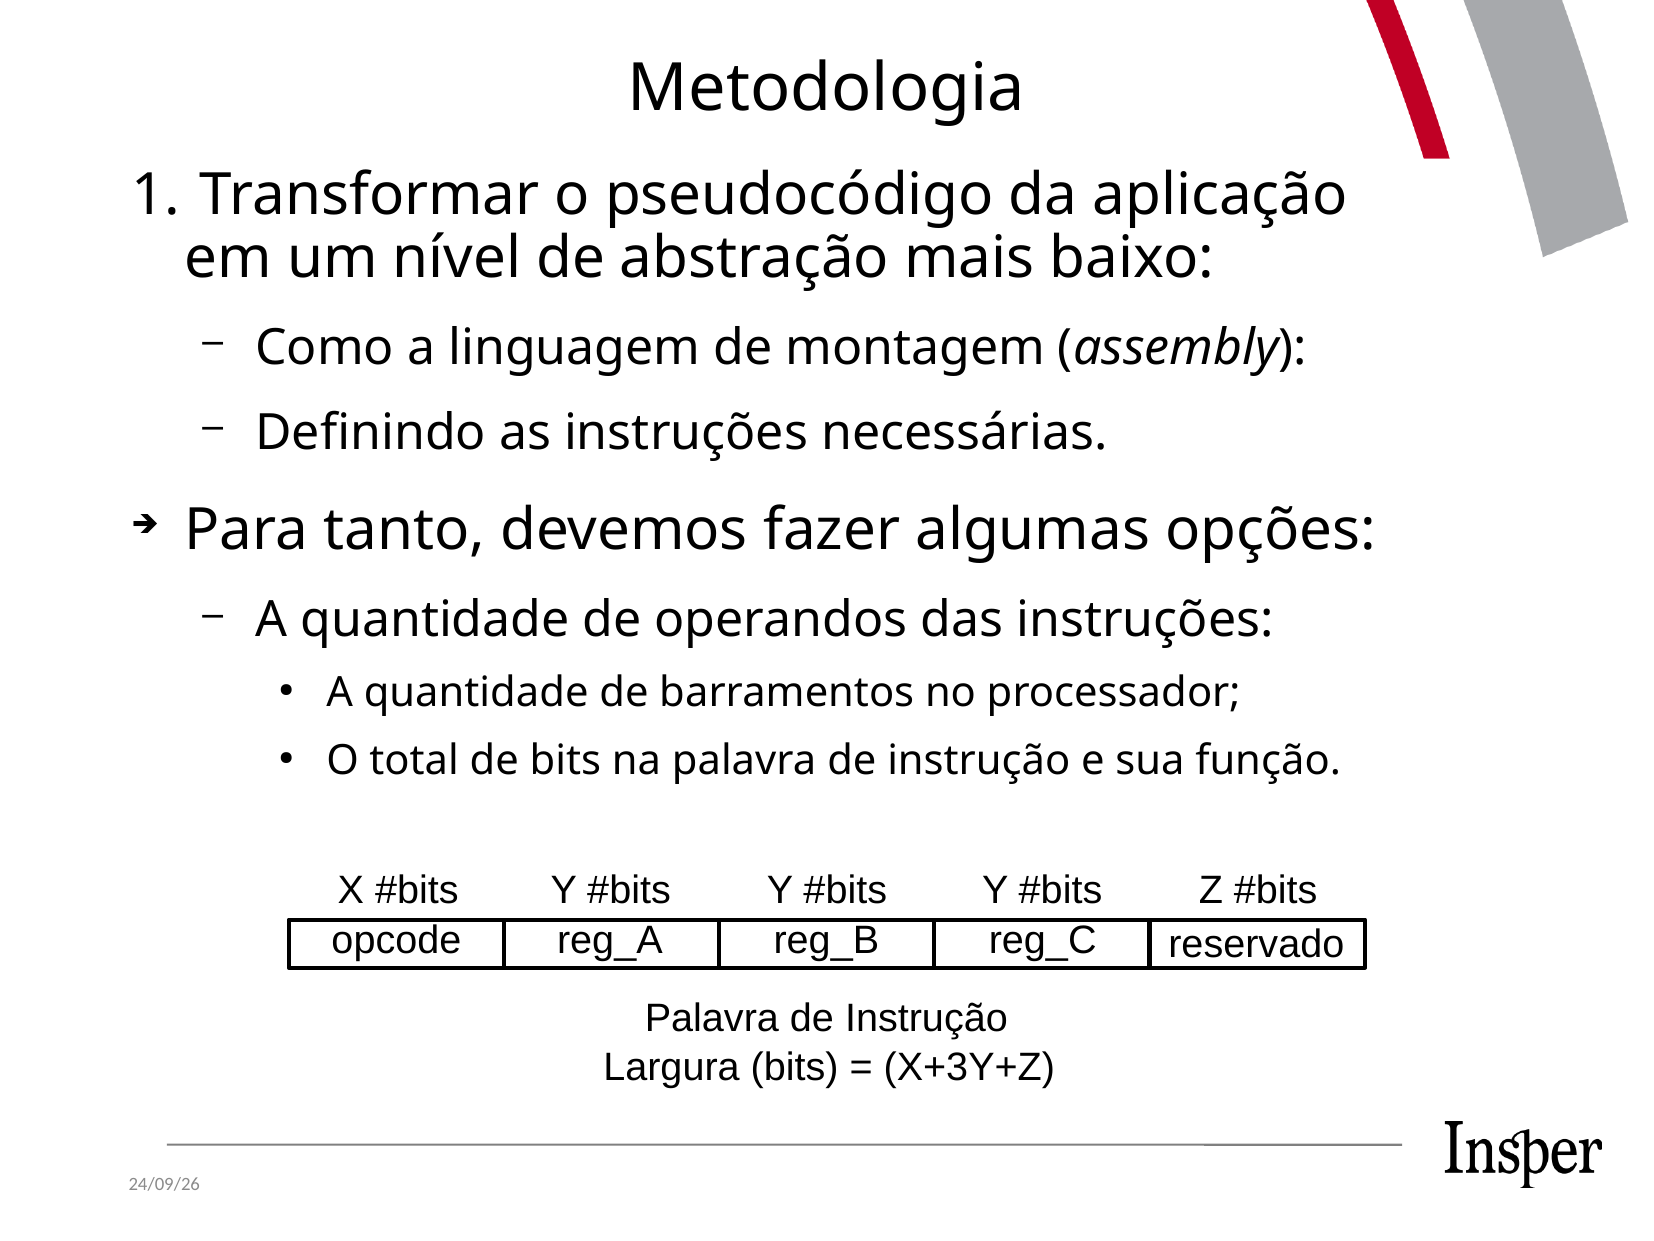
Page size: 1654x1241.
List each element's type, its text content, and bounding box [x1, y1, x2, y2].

list Metodologia Transformar o pseudocódigo da aplicação em um nível de abstração mais baixo: Como a linguagem de montagem (assembly): Definindo as instruções necessárias. Para tanto, devemos fazer algumas opções: A quantidade de operandos das instruções: A quantidade de barramentos no processador; O total de bits na palavra de instrução e sua função. [113, 53, 1540, 1134]
picture [265, 853, 1388, 1110]
